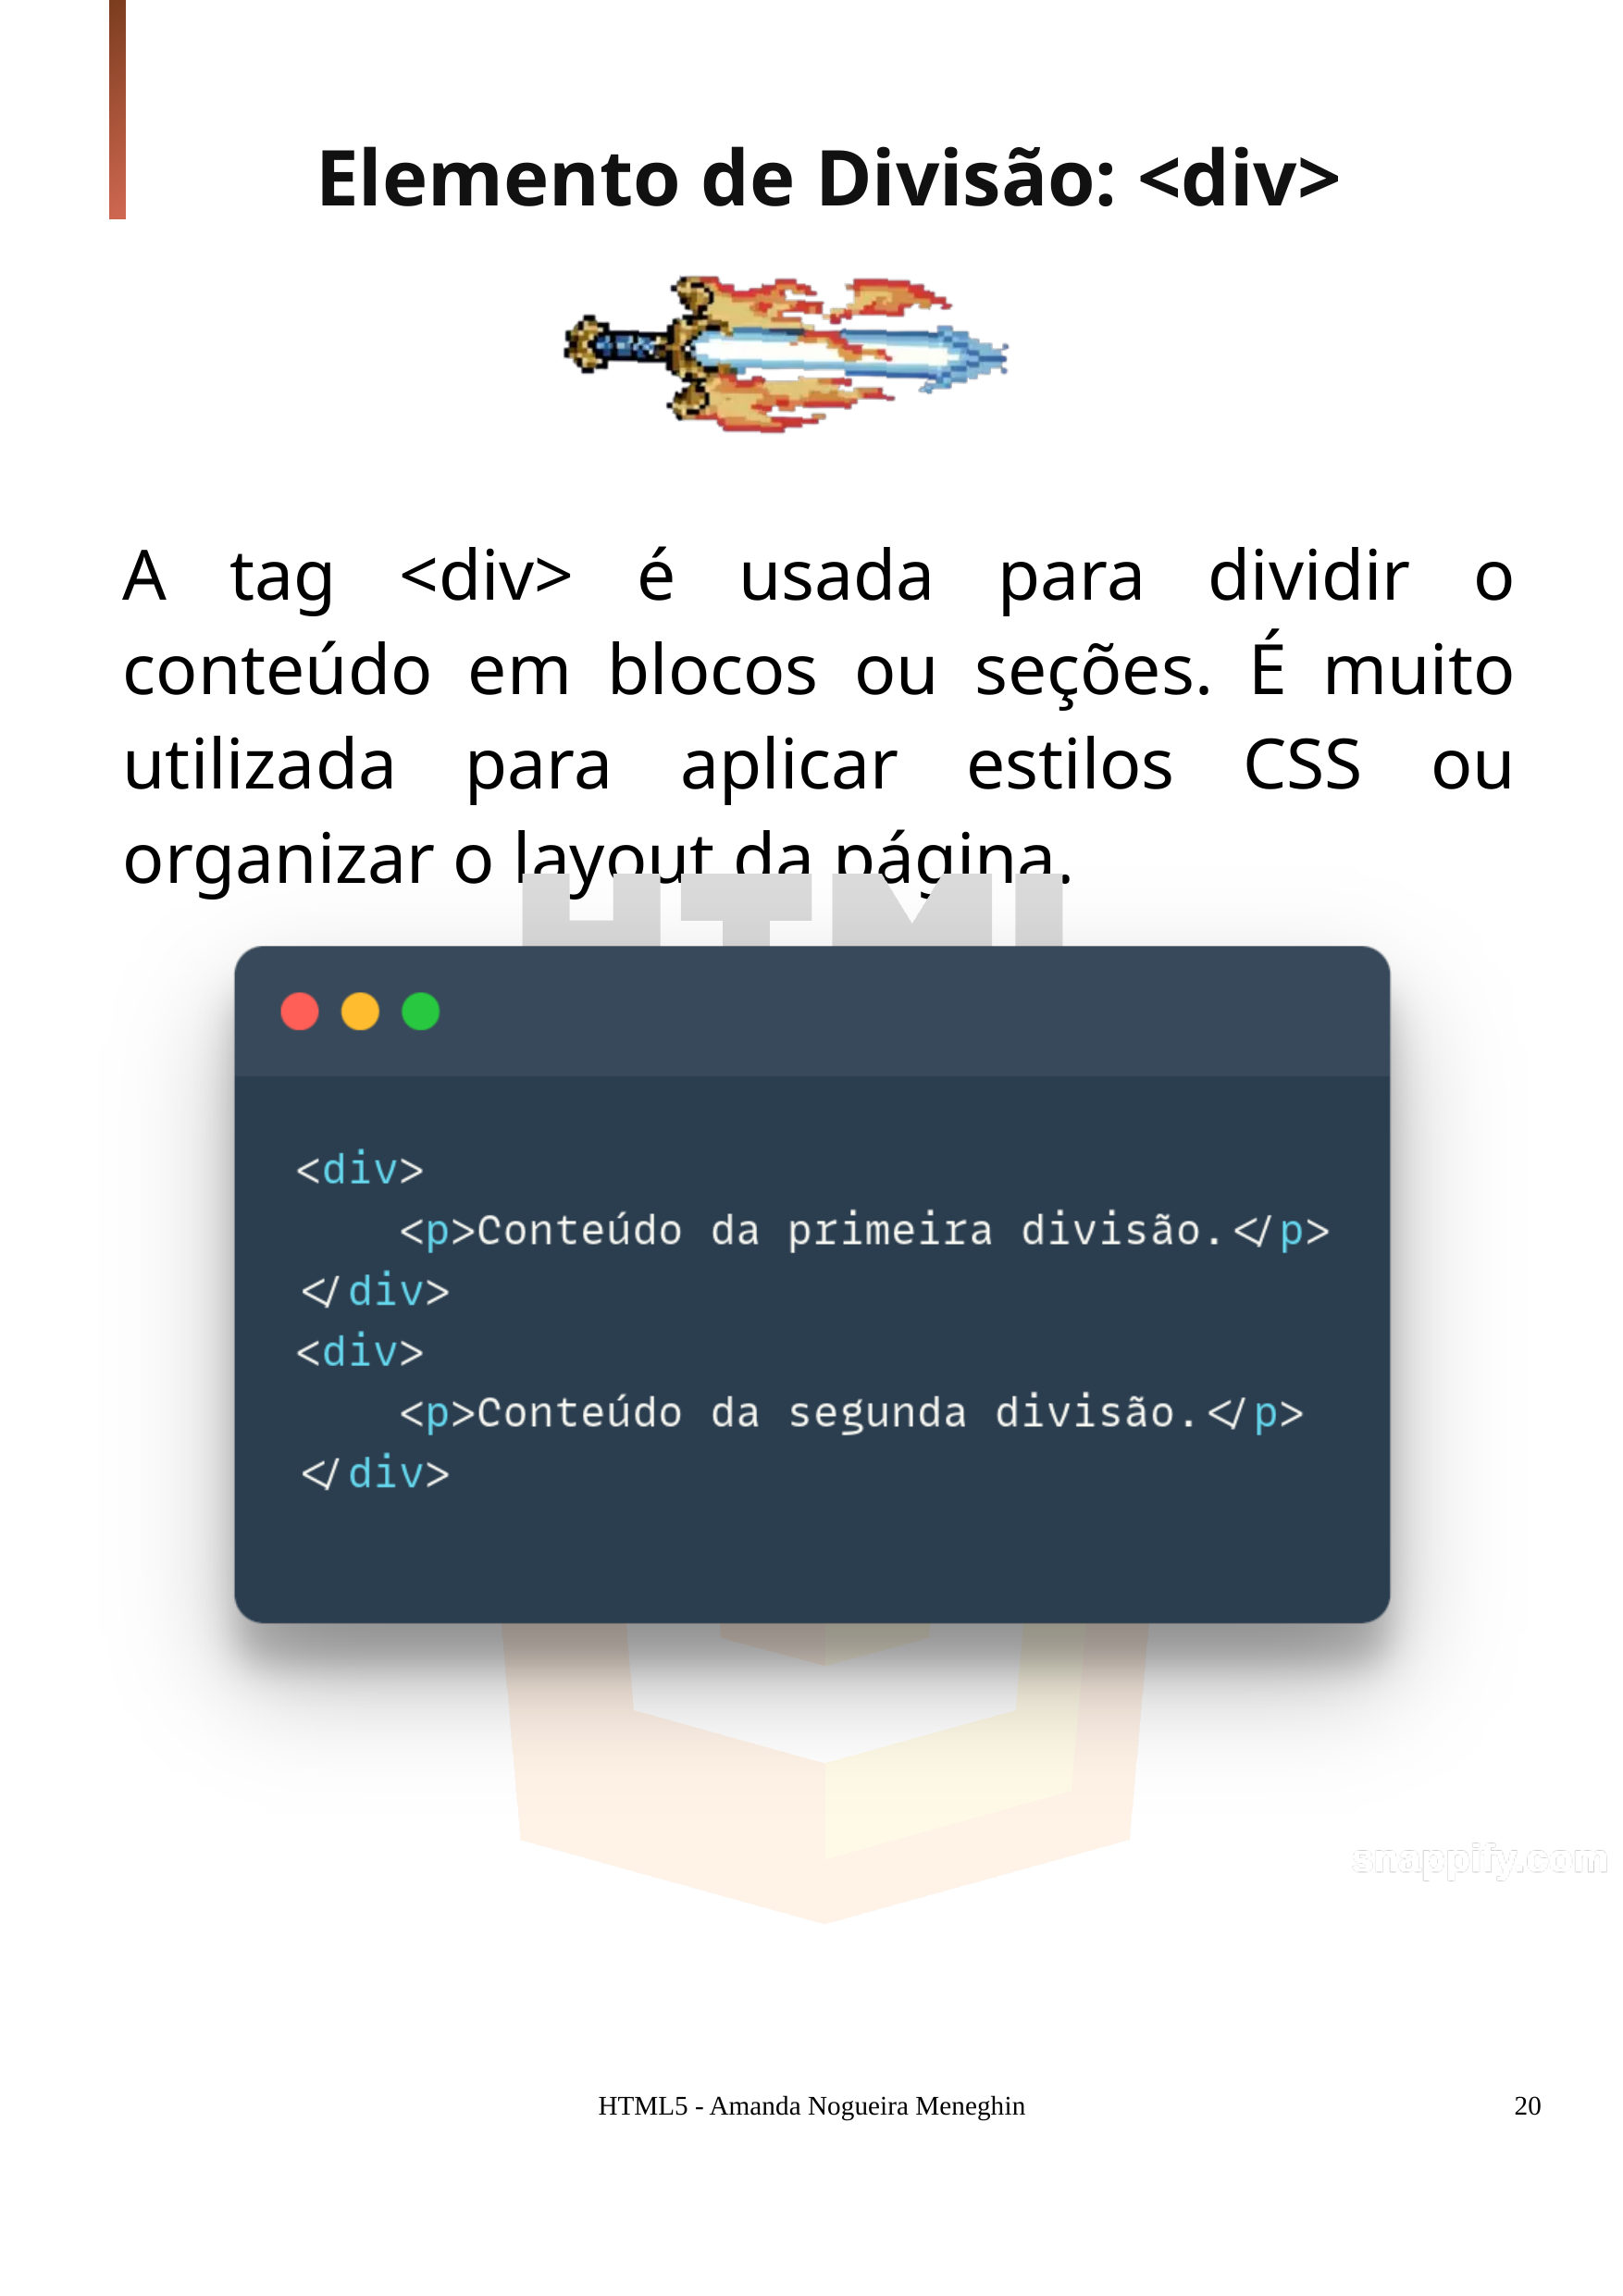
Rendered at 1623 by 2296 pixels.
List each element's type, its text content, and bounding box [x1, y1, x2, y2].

picture [519, 81, 1058, 621]
text_box Elemento de Divisão: <div> [217, 79, 1421, 274]
text_box [109, 0, 126, 219]
text_box A tag <div> é usada para dividir o conteúdo em blocos ou seções. É muito utilizada para aplicar estilos CSS ou organizar o layout da página. [109, 555, 1530, 657]
picture [4, 657, 1623, 1924]
